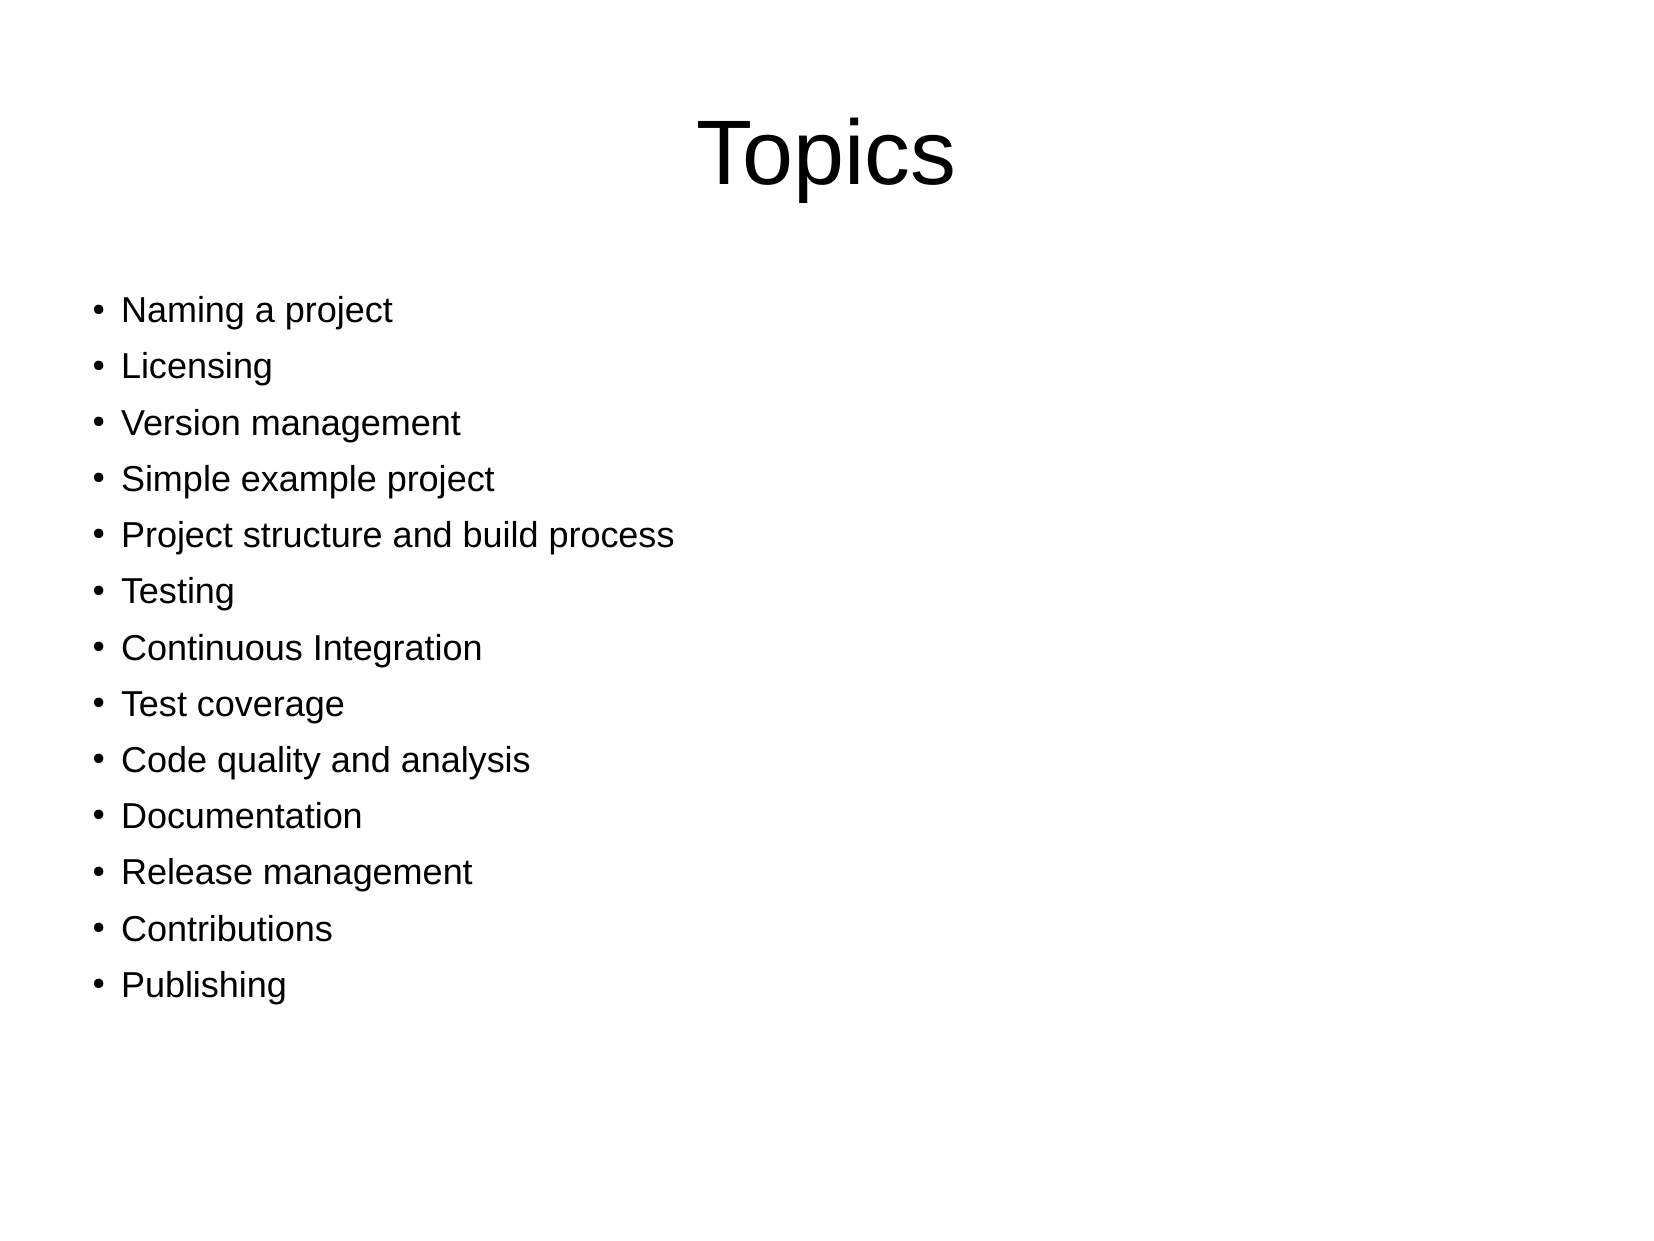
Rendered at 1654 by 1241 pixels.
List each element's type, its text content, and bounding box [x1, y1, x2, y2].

list Naming a project Licensing Version management Simple example project Project structure and build process Testing Continuous Integration Test coverage Code quality and analysis Documentation Release management Contributions Publishing [82, 290, 1571, 1010]
title Topics [82, 49, 1571, 257]
